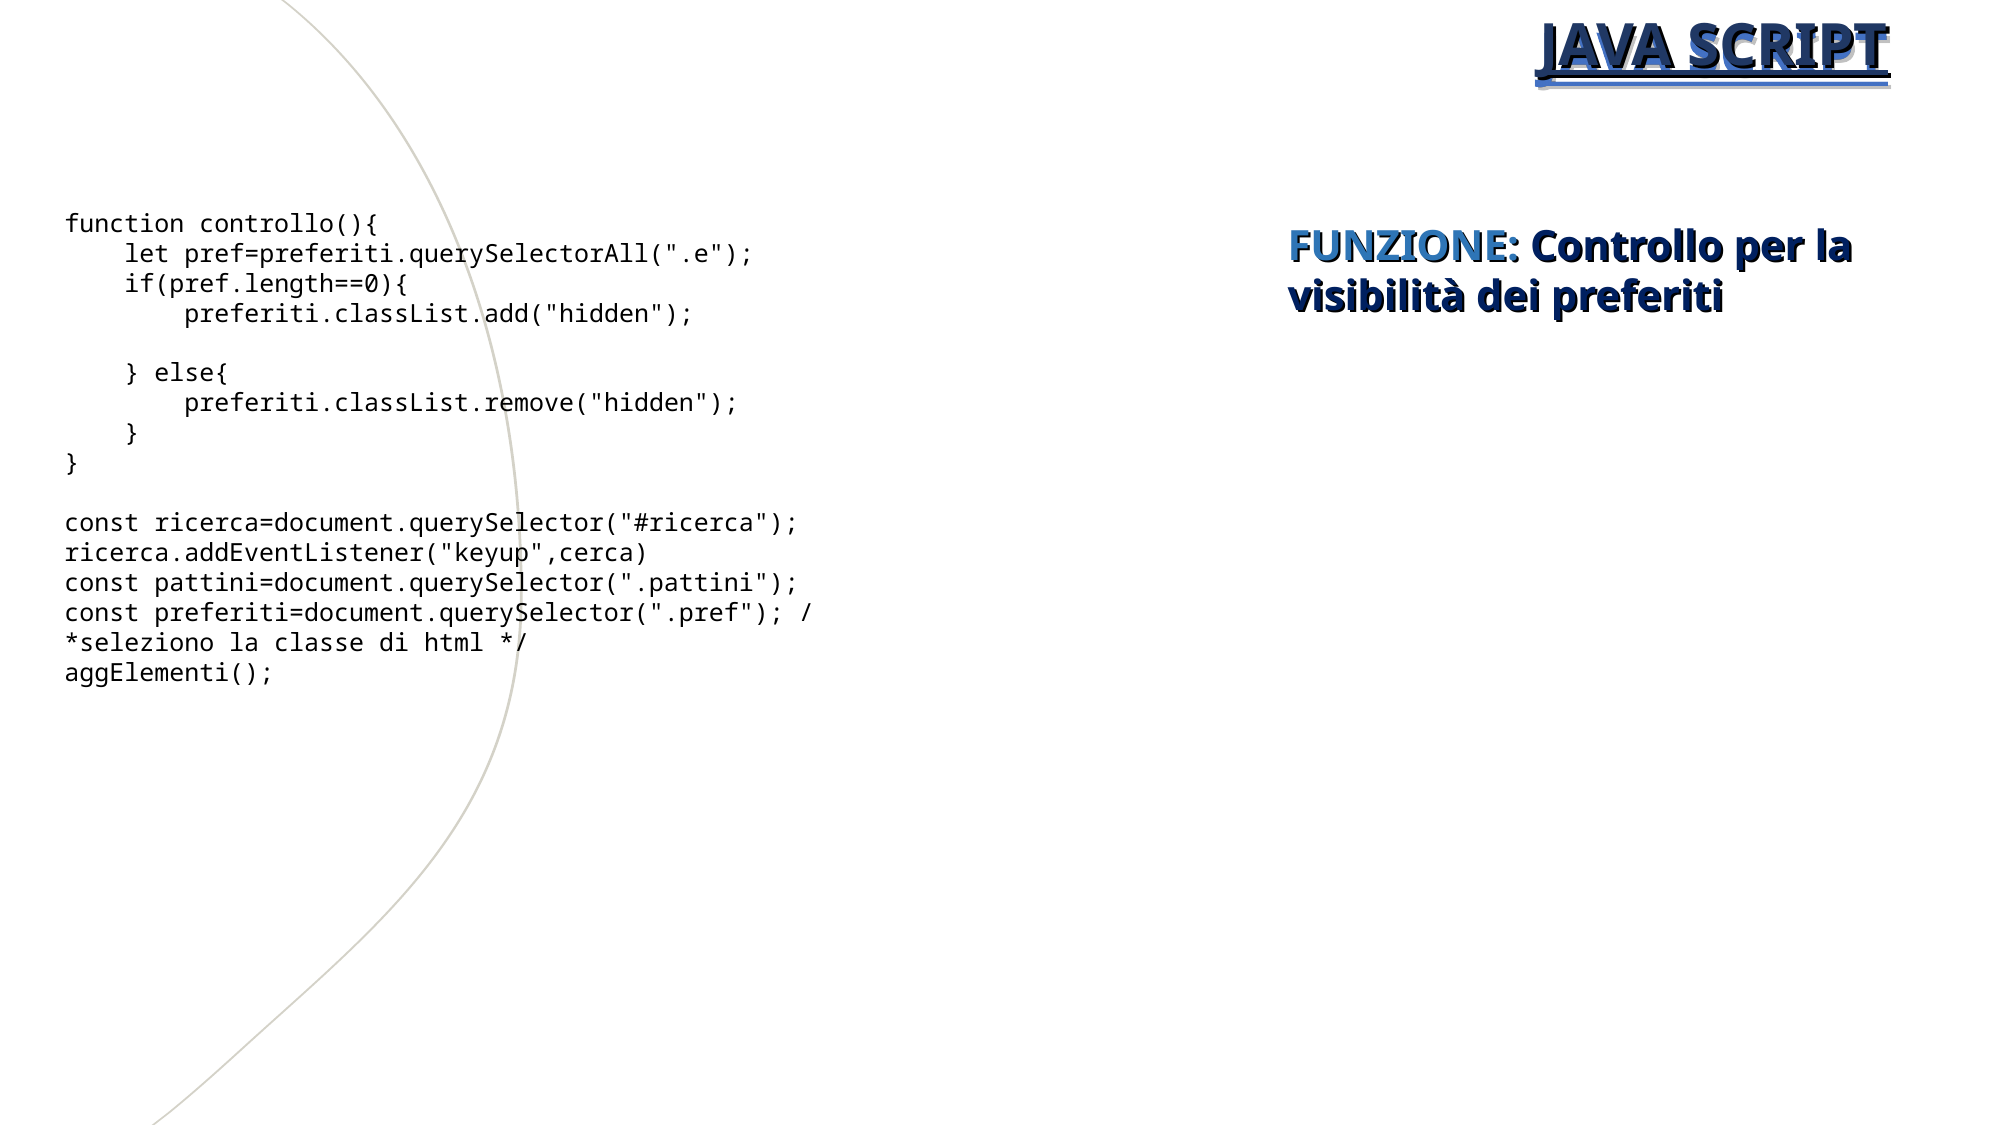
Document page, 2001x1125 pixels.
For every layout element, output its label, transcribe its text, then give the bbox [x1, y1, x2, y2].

text_box JAVA SCRIPT [1524, 0, 1965, 86]
text_box FUNZIONE: Controllo per la visibilità dei preferiti [1272, 210, 1892, 328]
text_box function controllo(){ let pref=preferiti.querySelectorAll(".e"); if(pref.length==0){ preferiti.classList.add("hidden"); } else{ preferiti.classList.remove("hidden"); } } const ricerca=document.querySelector("#ricerca"); ricerca.addEventListener("keyup",cerca) const pattini=document.querySelector(".pattini"); const preferiti=document.querySelector(".pref"); /*seleziono la classe di html */ aggElementi(); [49, 199, 1050, 761]
